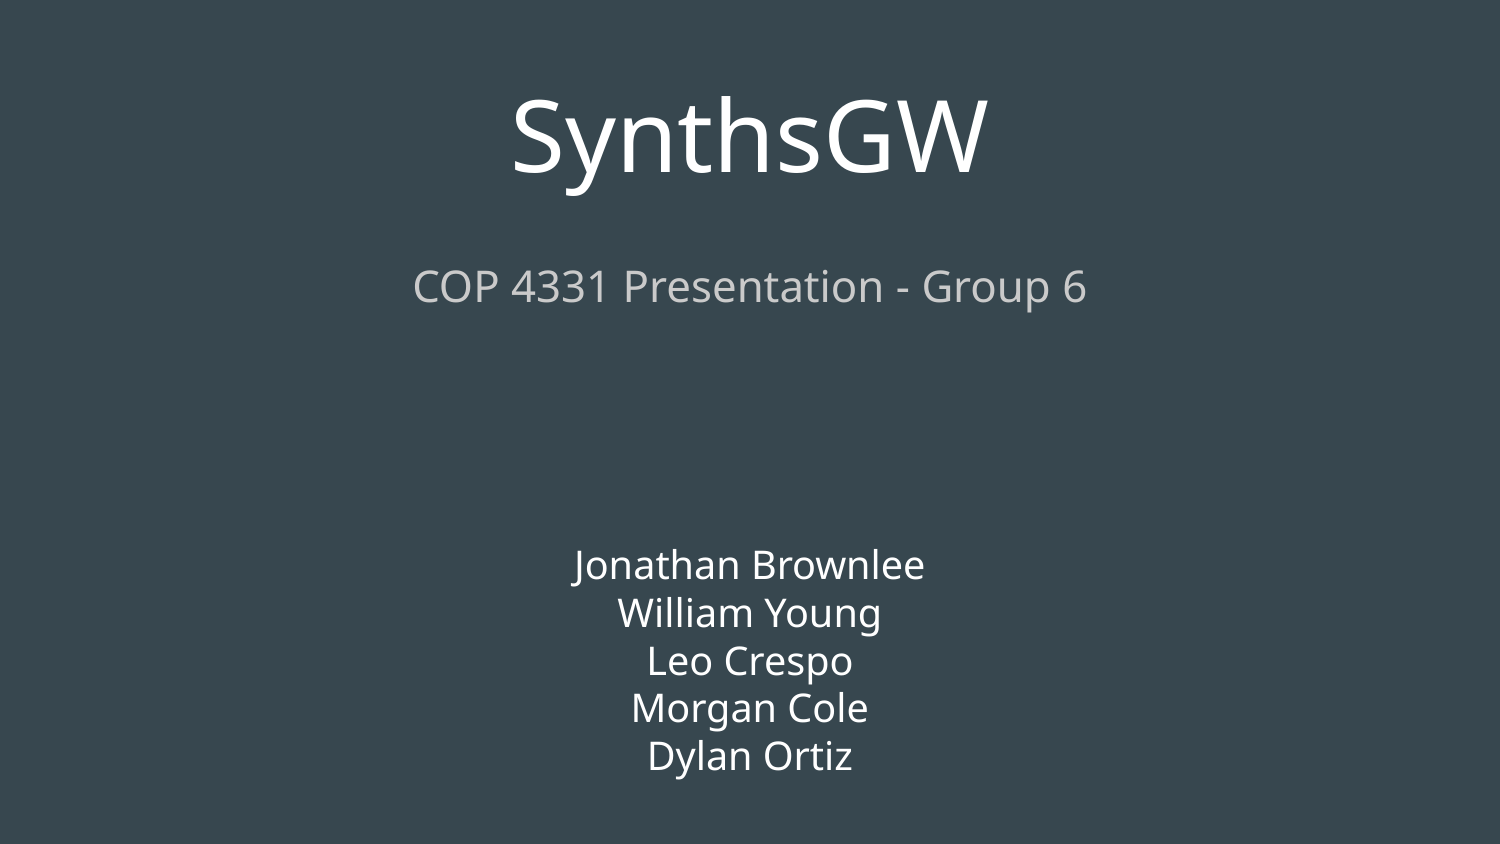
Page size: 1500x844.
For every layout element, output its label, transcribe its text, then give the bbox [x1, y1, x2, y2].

text_box SynthsGW [110, 35, 1390, 208]
text_box COP 4331 Presentation - Group 6 [110, 243, 1390, 374]
text_box Jonathan Brownlee William Young Leo Crespo Morgan Cole Dylan Ortiz [444, 525, 1056, 809]
